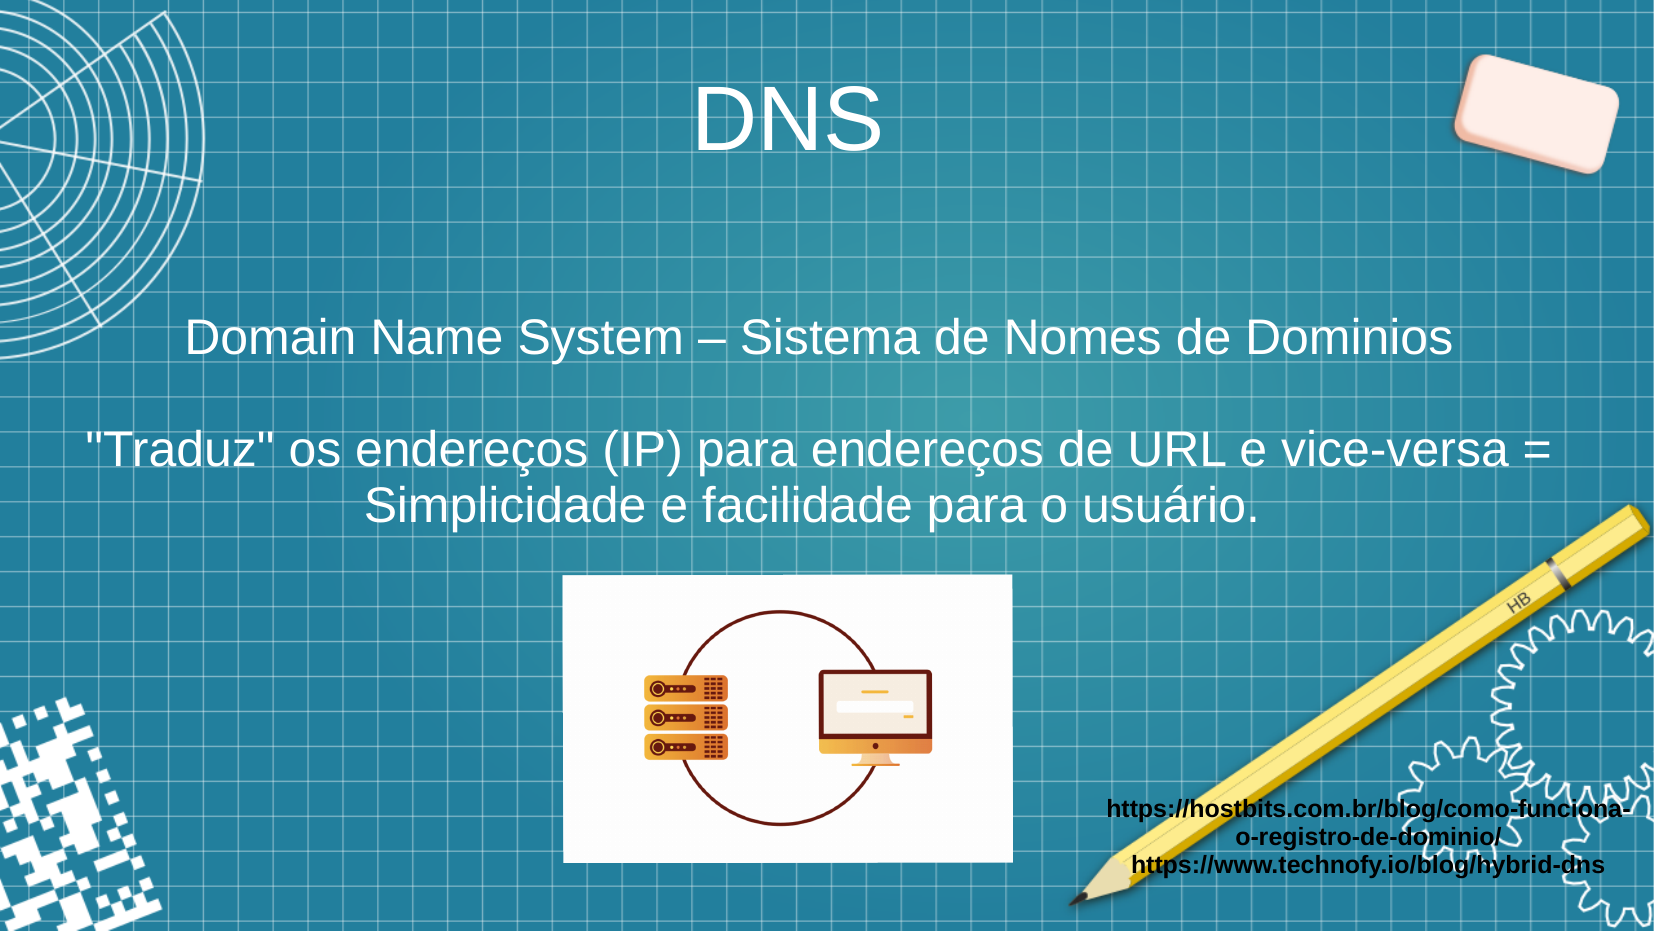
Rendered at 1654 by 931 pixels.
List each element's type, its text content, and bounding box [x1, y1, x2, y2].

picture [0, 0, 1654, 931]
subtitle Domain Name System – Sistema de Nomes de Dominios "Traduz" os endereços (IP) para endereços de URL e vice-versa = Simplicidade e facilidade para o usuário. [75, 223, 1564, 676]
text_box https://hostbits.com.br/blog/como-funciona-o-registro-de-dominio/ https://www.technofy.io/blog/hybrid-dns [1087, 759, 1651, 901]
text_box [1087, 712, 1613, 759]
title DNS [337, 12, 1654, 226]
